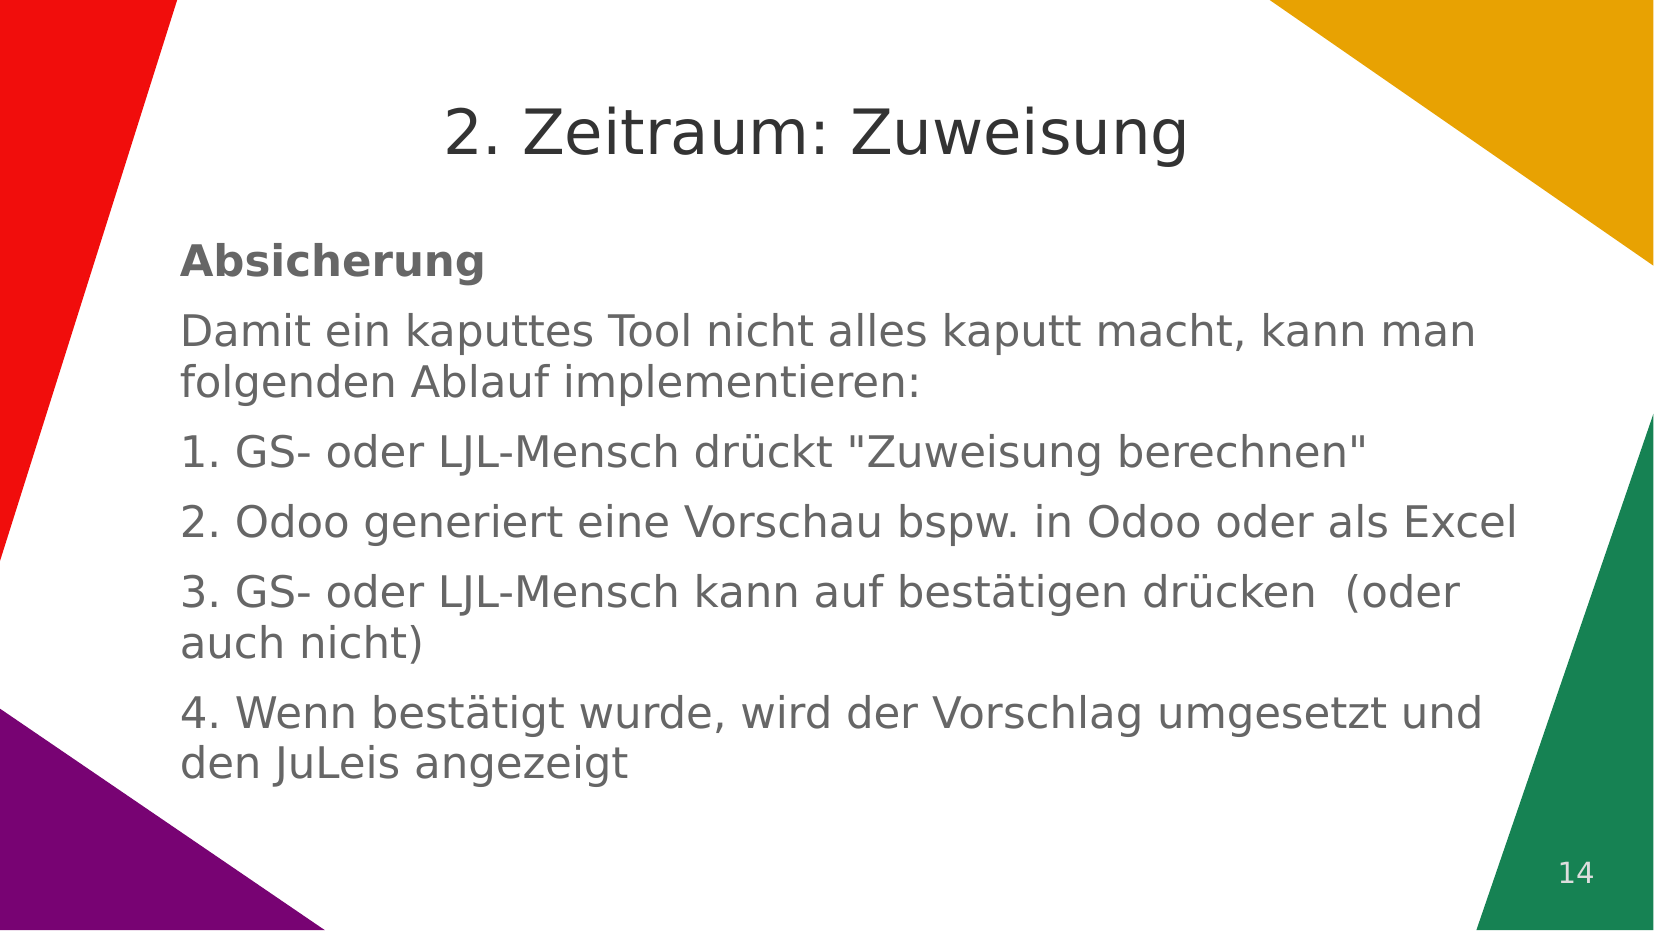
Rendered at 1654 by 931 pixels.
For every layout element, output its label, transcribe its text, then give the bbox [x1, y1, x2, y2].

title 2. Zeitraum: Zuweisung [118, 59, 1536, 207]
list Absicherung Damit ein kaputtes Tool nicht alles kaputt macht, kann man folgenden Ablauf implementieren: 1. GS- oder LJL-Mensch drückt "Zuweisung berechnen" 2. Odoo generiert eine Vorschau bspw. in Odoo oder als Excel 3. GS- oder LJL-Mensch kann auf bestätigen drücken (oder auch nicht) 4. Wenn bestätigt wurde, wird der Vorschlag umgesetzt und den JuLeis angezeigt [118, 236, 1536, 827]
